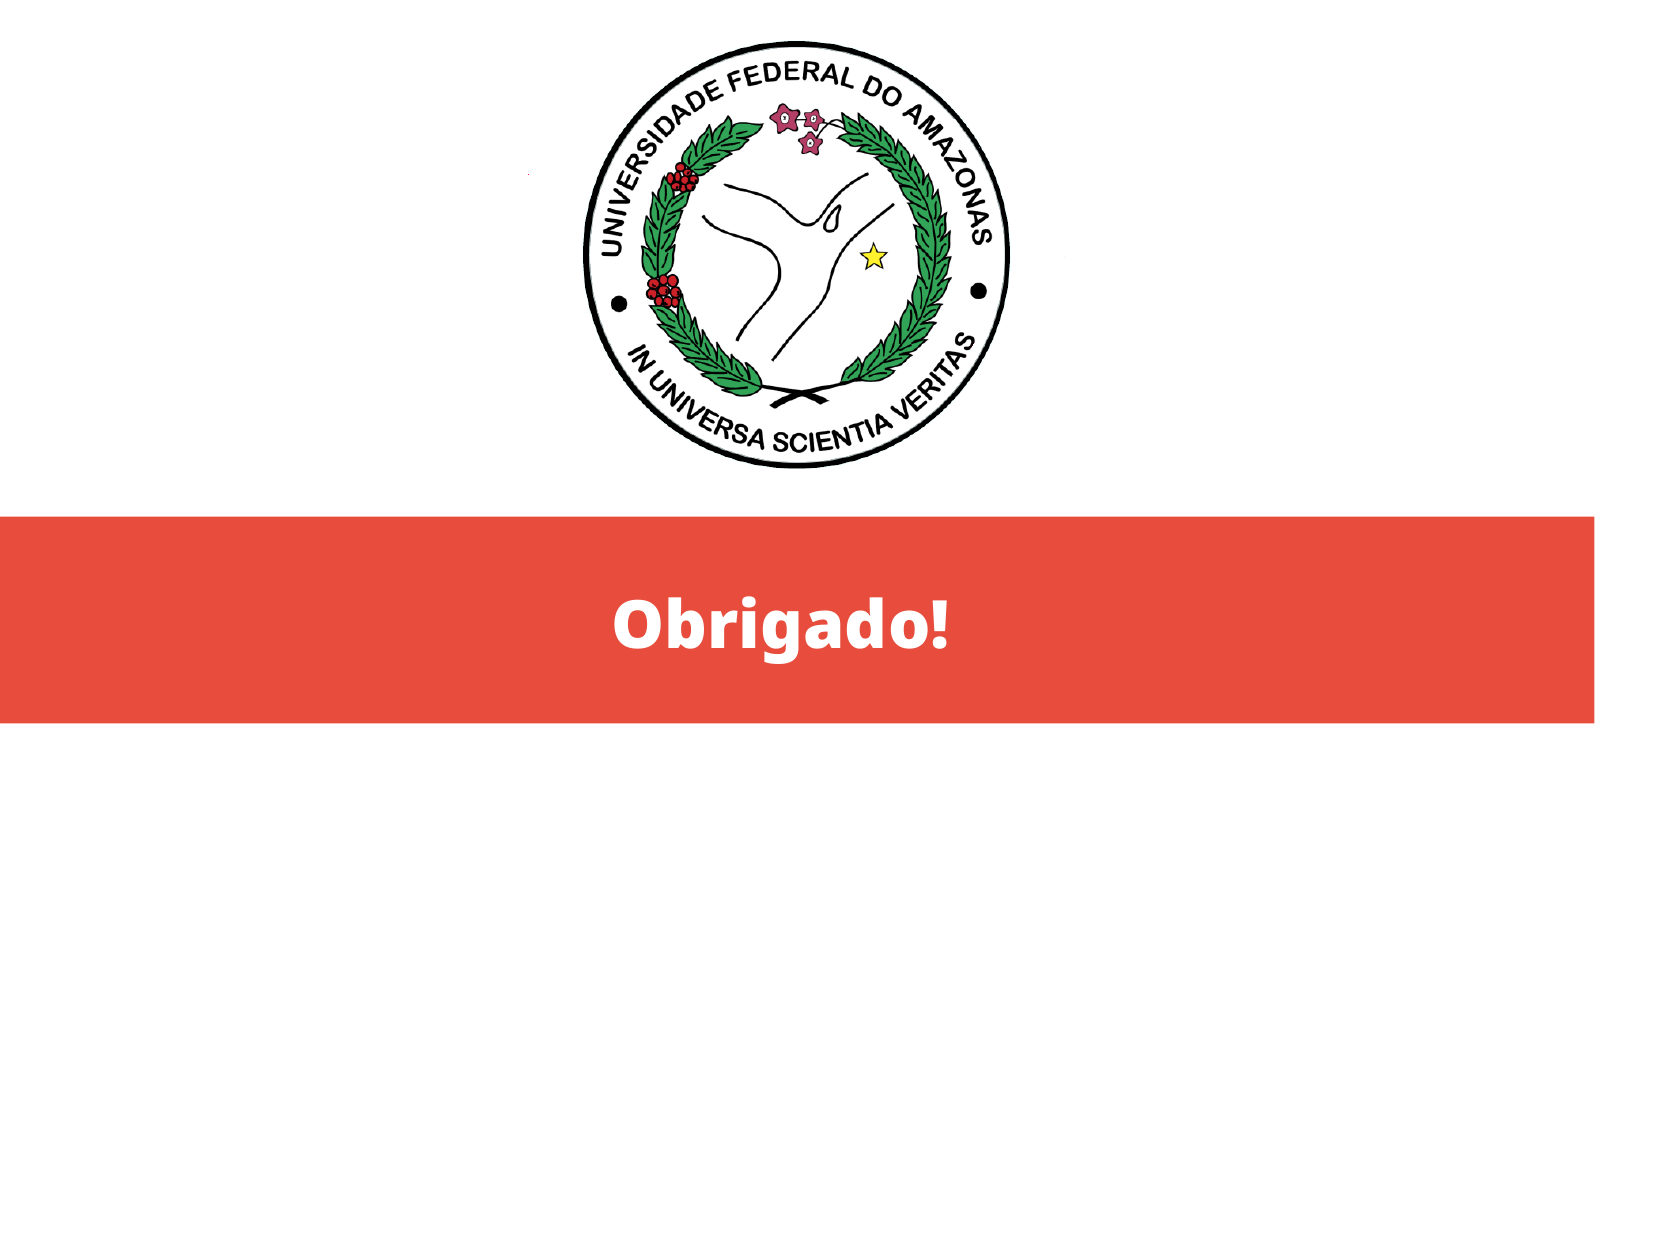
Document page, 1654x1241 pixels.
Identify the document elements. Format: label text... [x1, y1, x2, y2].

picture [528, 40, 1065, 469]
title Obrigado! [611, 548, 1007, 697]
